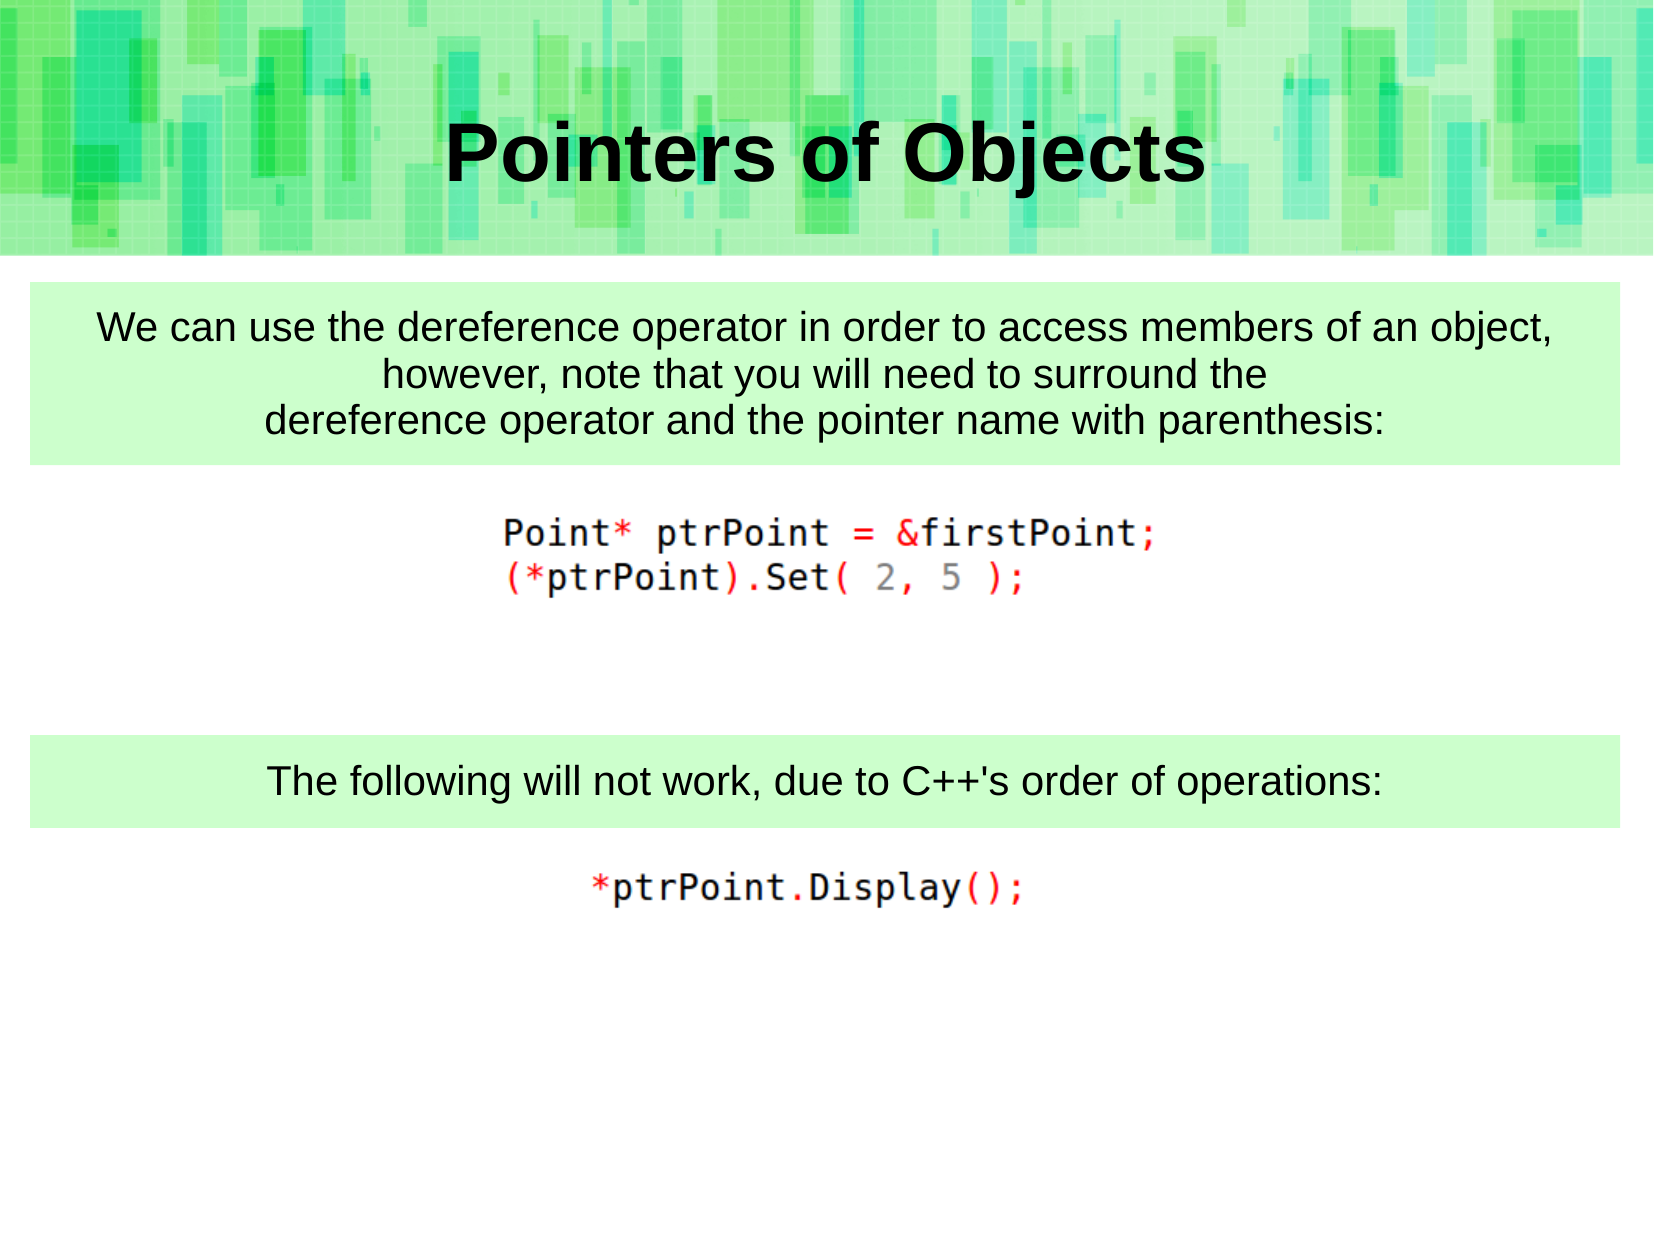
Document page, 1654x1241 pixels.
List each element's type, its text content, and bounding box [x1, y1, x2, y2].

title Pointers of Objects [82, 49, 1571, 257]
text_box The following will not work, due to C++'s order of operations: [30, 735, 1621, 828]
text_box We can use the dereference operator in order to access members of an object, however, note that you will need to surround the dereference operator and the pointer name with parenthesis: [30, 282, 1621, 466]
picture [0, 0, 1654, 1241]
